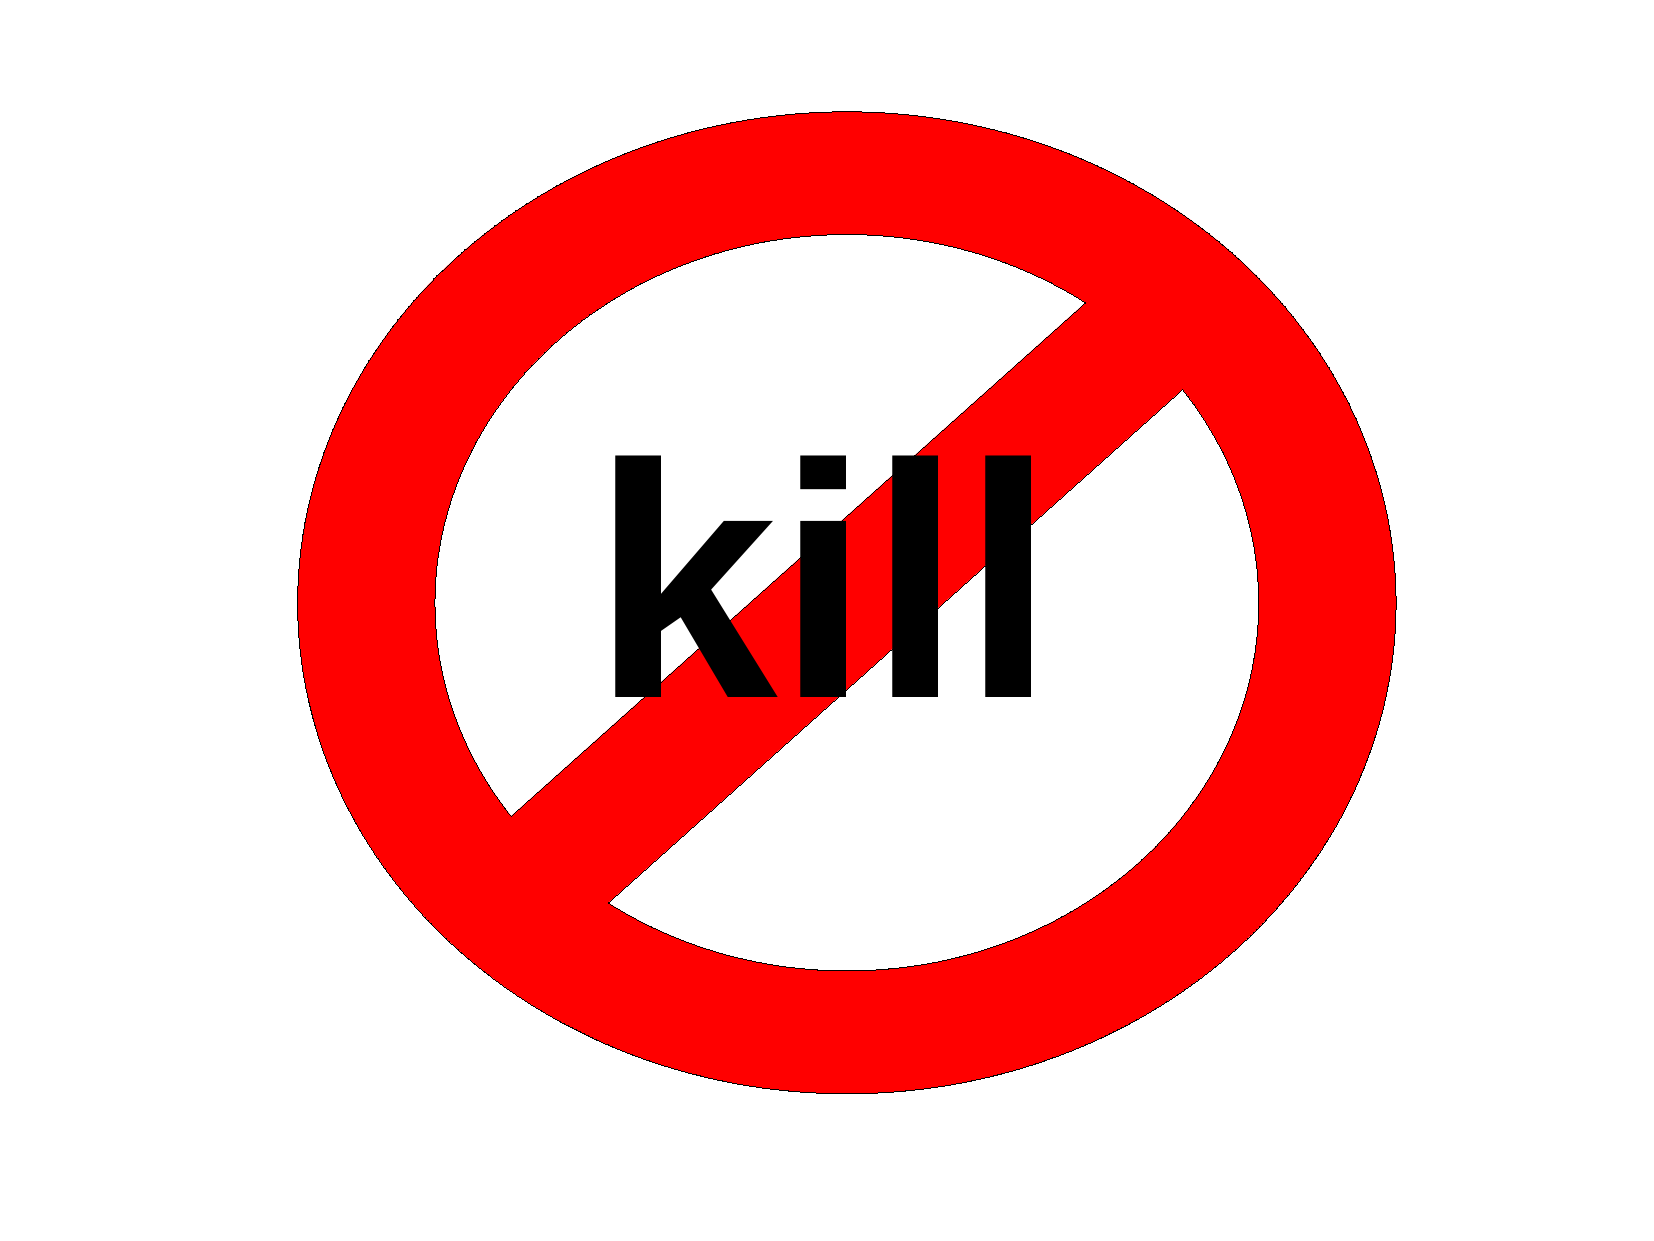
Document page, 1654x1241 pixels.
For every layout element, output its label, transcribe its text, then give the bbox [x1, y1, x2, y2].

title kill [79, 395, 1568, 769]
text_box [330, 769, 1364, 1094]
text_box [349, 111, 1345, 395]
